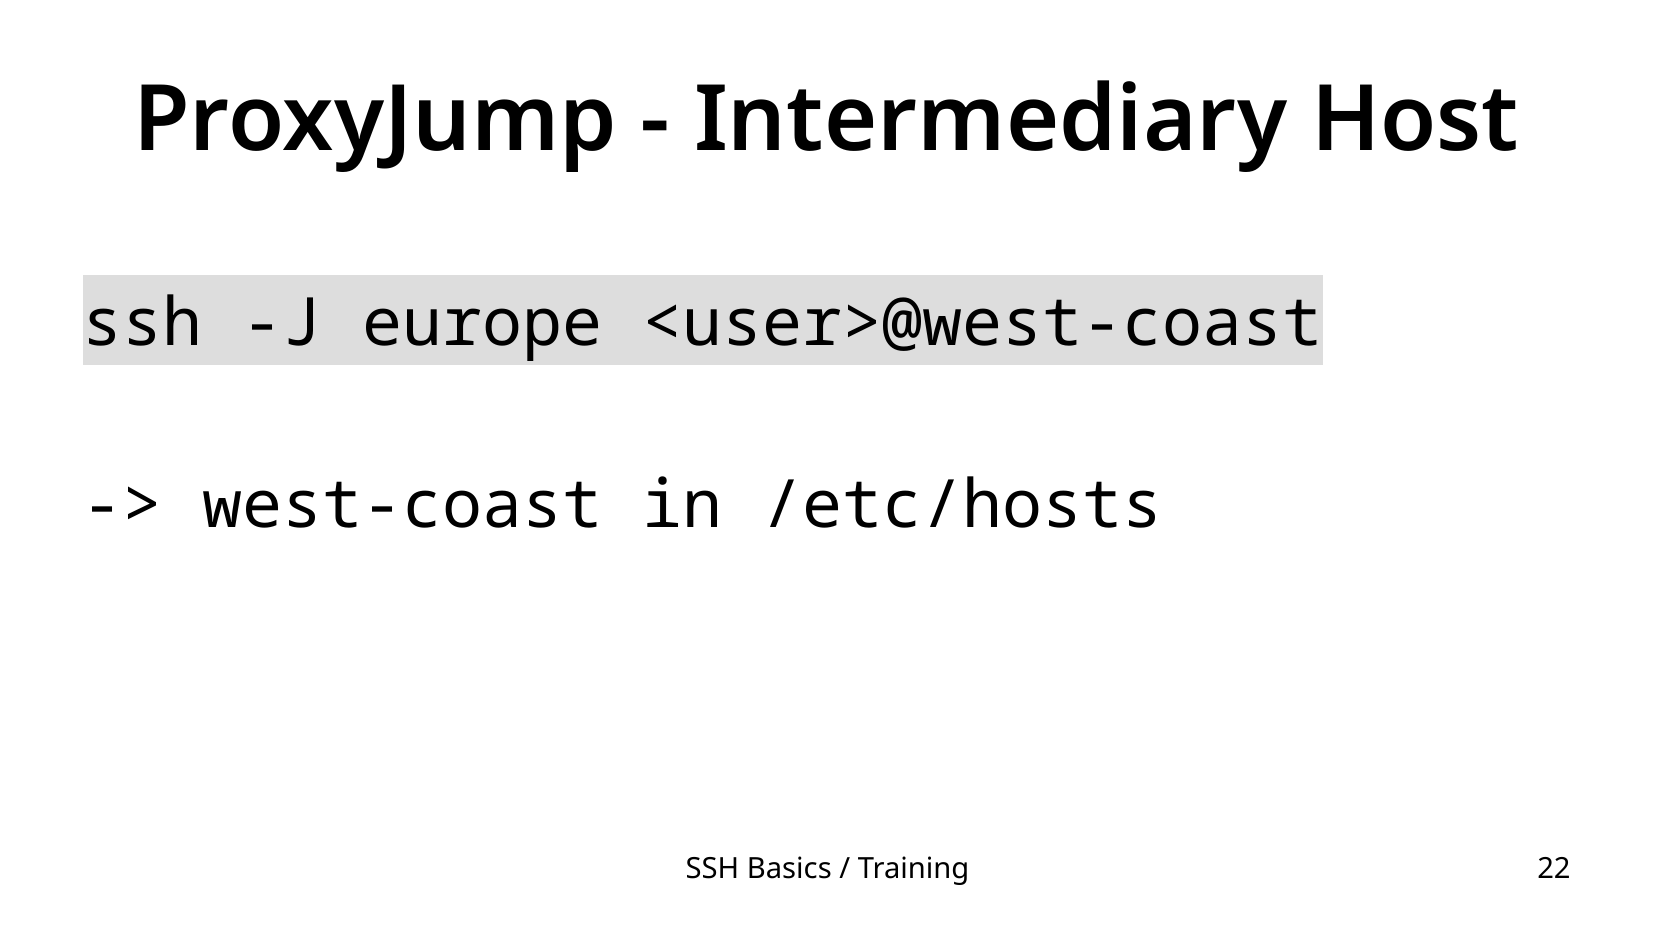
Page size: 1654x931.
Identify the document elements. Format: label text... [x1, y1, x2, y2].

subtitle ssh -J europe <user>@west-coast -> west-coast in /etc/hosts [82, 274, 1571, 657]
title ProxyJump - Intermediary Host [82, 37, 1571, 193]
